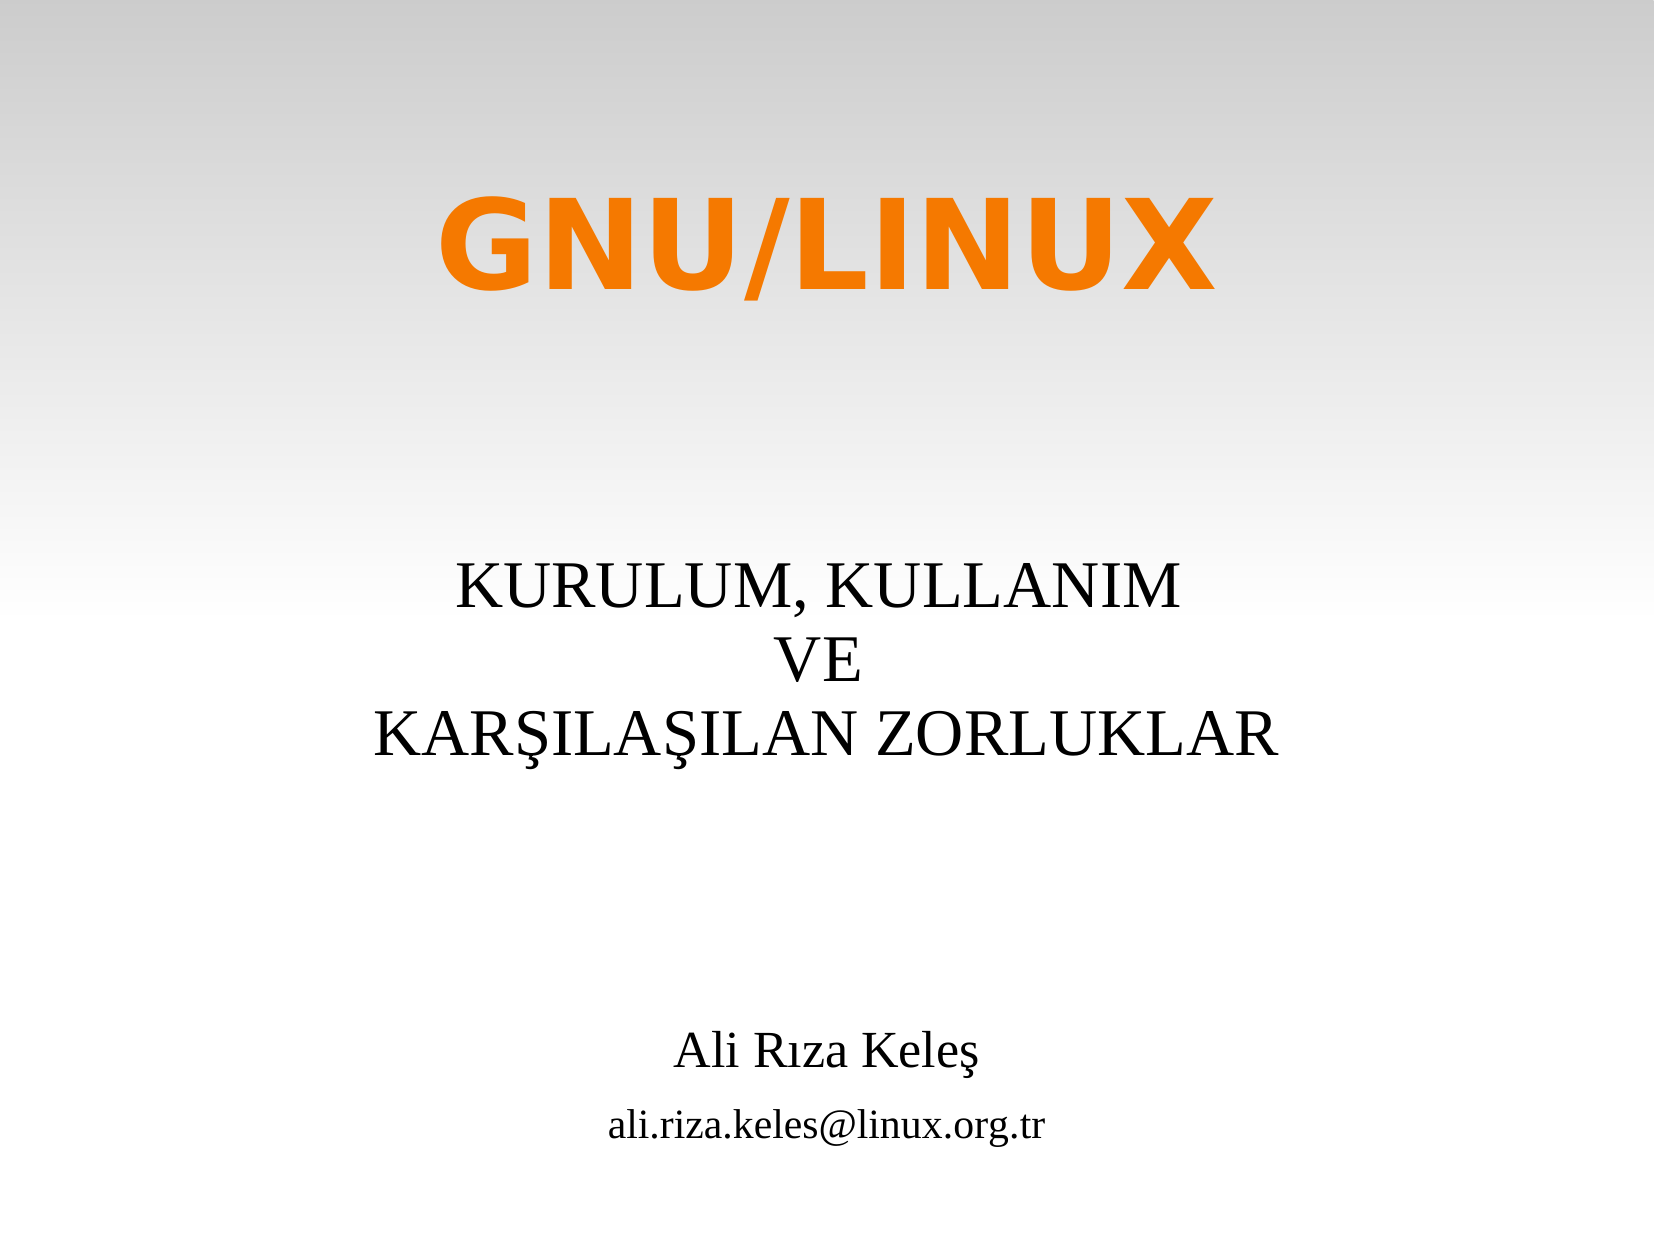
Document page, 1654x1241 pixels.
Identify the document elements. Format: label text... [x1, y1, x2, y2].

title GNU/LINUX [82, 150, 1572, 343]
subtitle KURULUM, KULLANIM VE KARŞILAŞILAN ZORLUKLAR Ali Rıza Keleş ali.riza.keles@linux.org.tr [82, 210, 1571, 1189]
